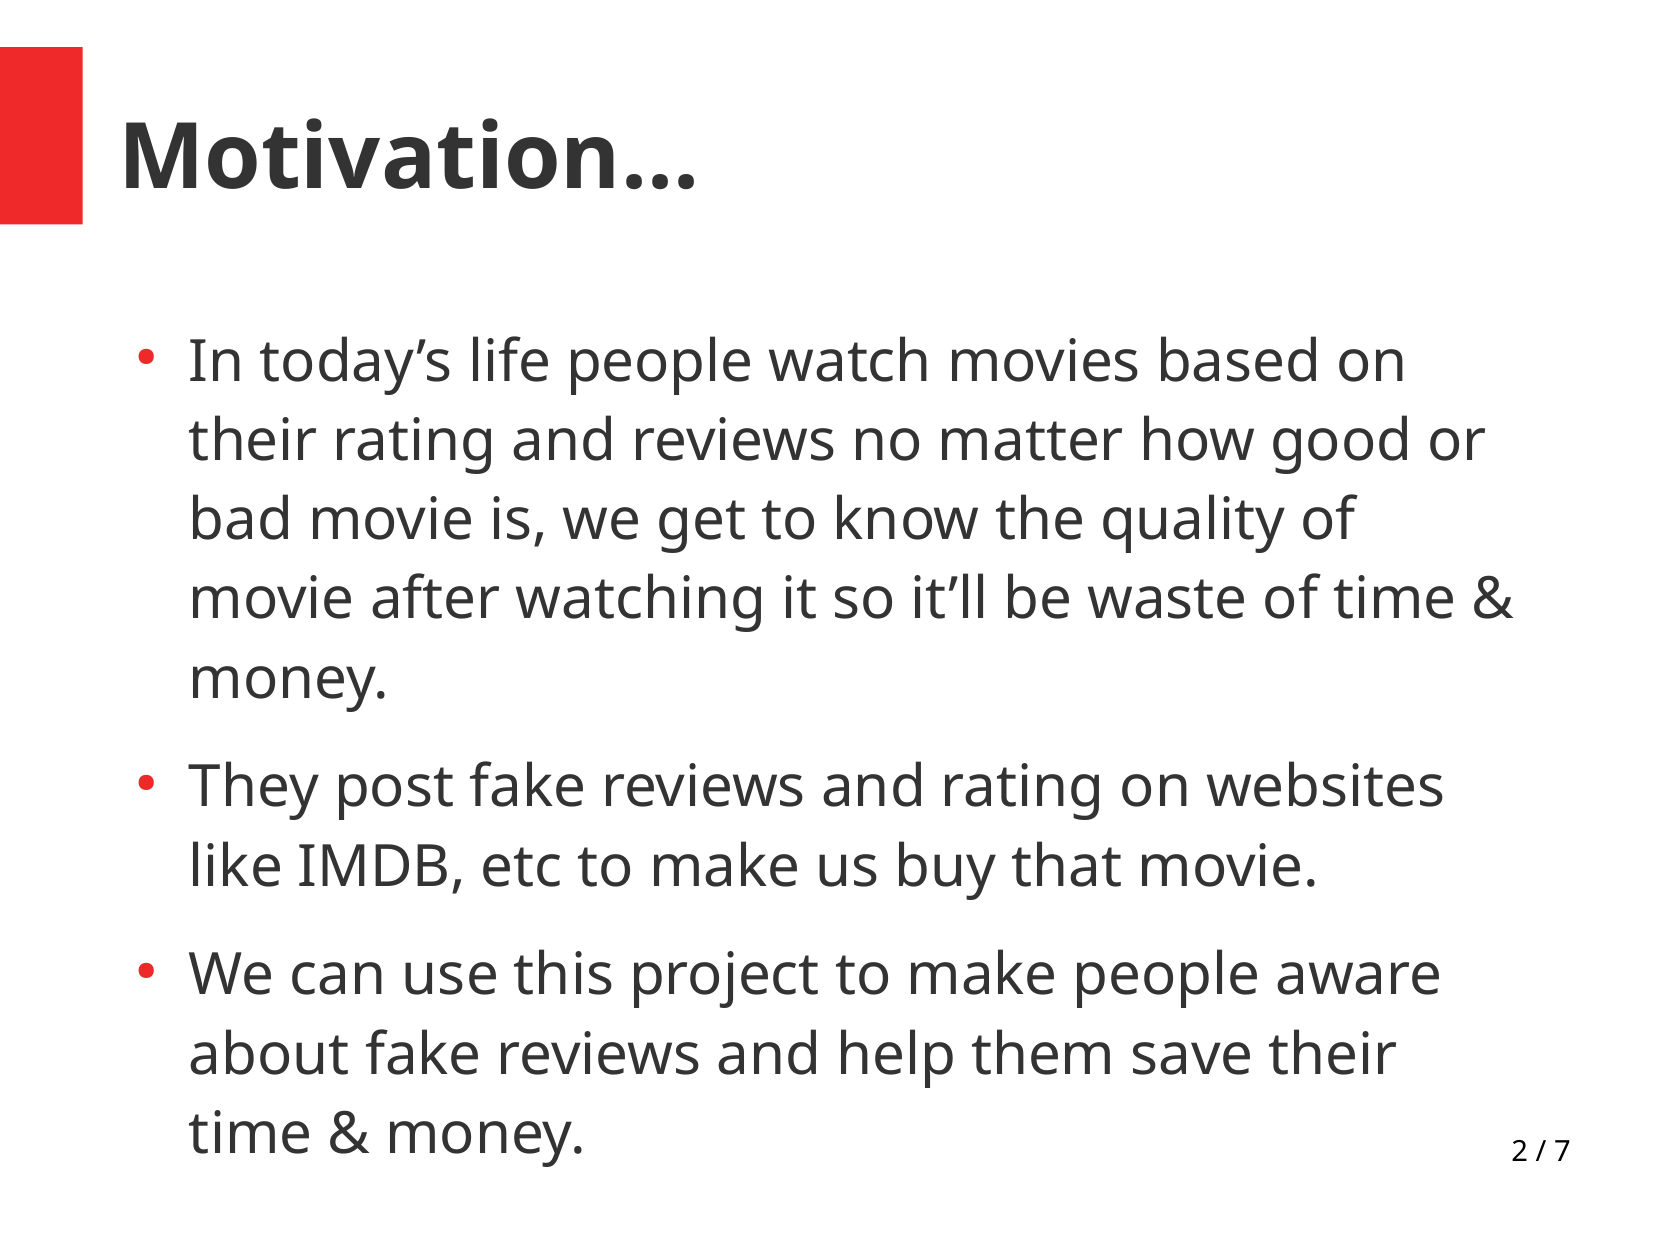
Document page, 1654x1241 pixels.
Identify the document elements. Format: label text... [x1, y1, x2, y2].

list In today’s life people watch movies based on their rating and reviews no matter how good or bad movie is, we get to know the quality of movie after watching it so it’ll be waste of time & money. They post fake reviews and rating on websites like IMDB, etc to make us buy that movie. We can use this project to make people aware about fake reviews and help them save their time & money. [118, 318, 1536, 1039]
title Motivation... [118, 49, 1571, 257]
